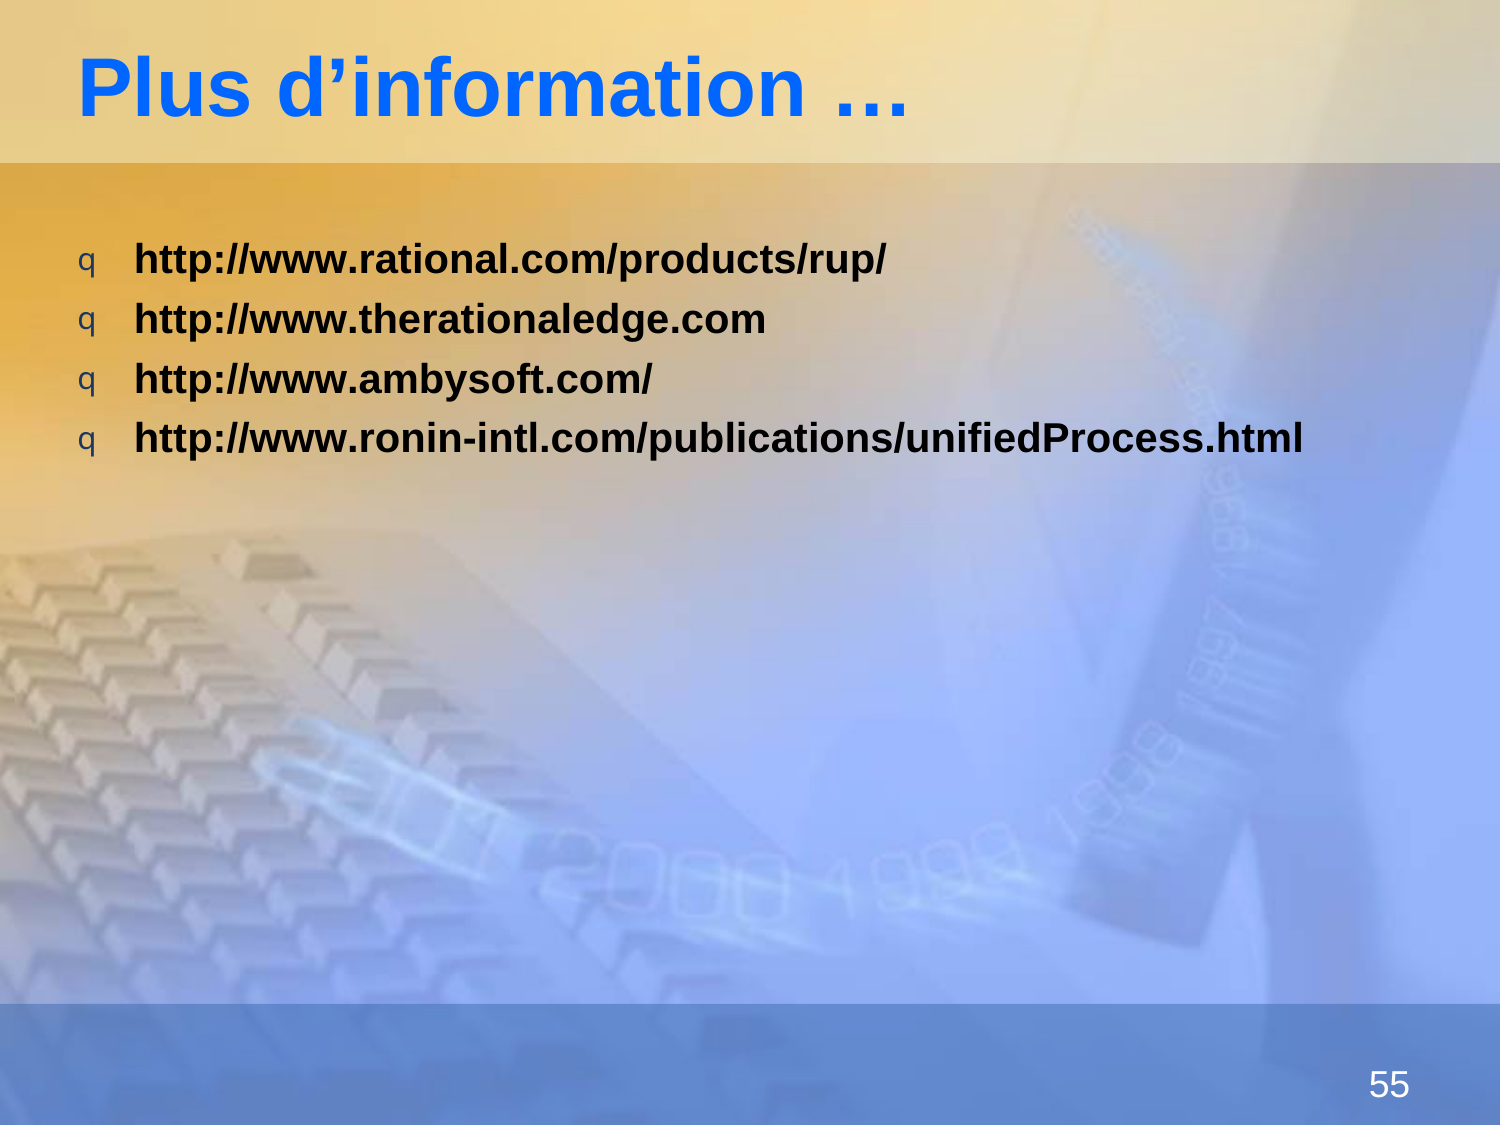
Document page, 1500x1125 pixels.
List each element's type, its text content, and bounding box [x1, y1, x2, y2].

title Plus d’information … [62, 37, 1440, 143]
list http://www.rational.com/products/rup/ http://www.therationaledge.com http://www.ambysoft.com/ http://www.ronin-intl.com/publications/unifiedProcess.html [62, 230, 1439, 472]
